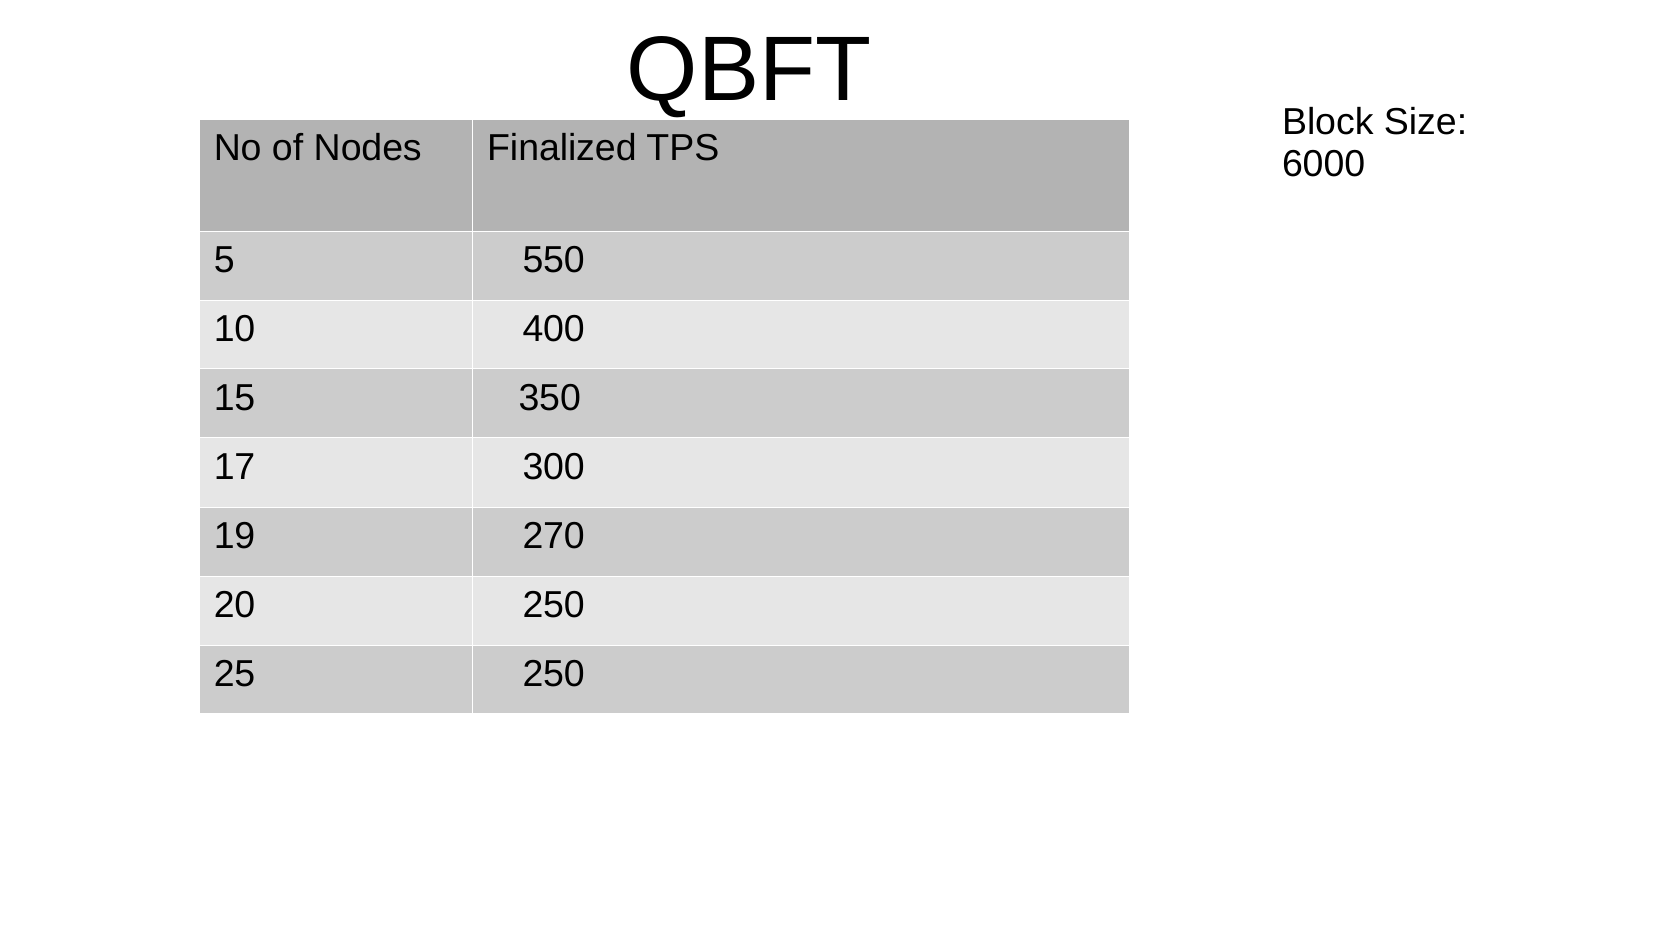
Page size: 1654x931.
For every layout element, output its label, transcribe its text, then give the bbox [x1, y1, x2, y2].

table_cell 19 [200, 508, 472, 576]
table_header Finalized TPS [473, 120, 1129, 231]
title QBFT [255, 17, 1268, 121]
table_cell 550 [473, 232, 1129, 300]
text_box Block Size: 6000 [1267, 93, 1566, 234]
table_cell 400 [473, 301, 1129, 368]
table_header No of Nodes [200, 120, 472, 231]
table_cell 350 [473, 369, 1129, 437]
table_cell 250 [473, 577, 1129, 645]
table_cell 250 [473, 646, 1129, 713]
table_cell 25 [200, 646, 472, 713]
table_cell 15 [200, 369, 472, 437]
table_cell 20 [200, 577, 472, 645]
table_cell 5 [200, 232, 472, 300]
table_cell 300 [473, 438, 1129, 507]
table_cell 10 [200, 301, 472, 368]
table_cell 17 [200, 438, 472, 507]
table_cell 270 [473, 508, 1129, 576]
